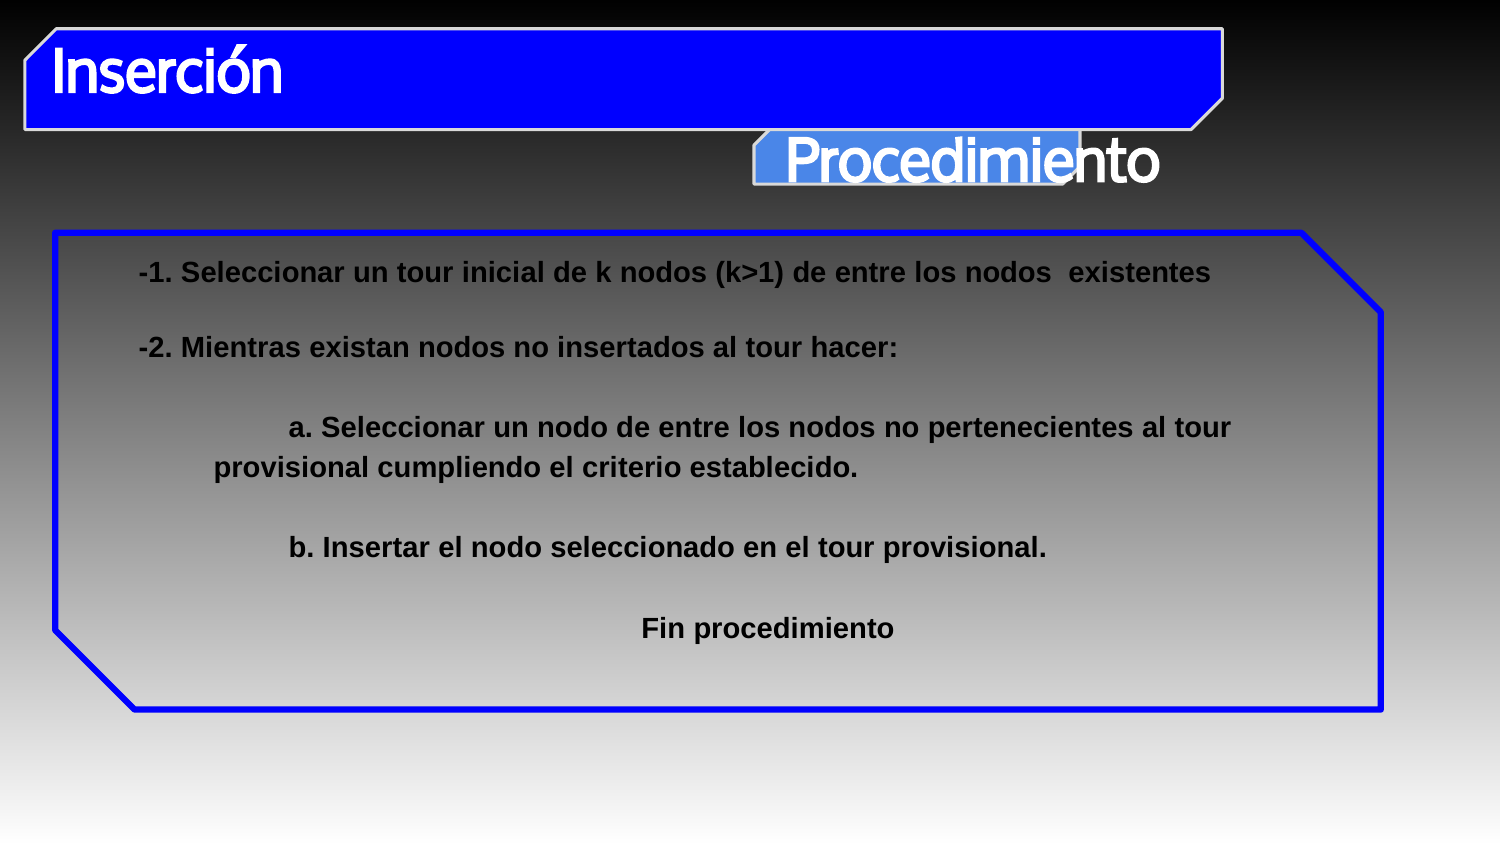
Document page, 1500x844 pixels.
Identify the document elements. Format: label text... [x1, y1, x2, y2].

text_box [1127, 147, 1160, 184]
text_box -1. Seleccionar un tour inicial de k nodos (k>1) de entre los nodos existentes -2. Mientras existan nodos no insertados al tour hacer: a. Seleccionar un nodo de entre los nodos no pertenecientes al tour provisional cumpliendo el criterio establecido. b. Insertar el nodo seleccionado en el tour provisional. Fin procedimiento [123, 232, 1271, 795]
text_box [24, 28, 1223, 185]
